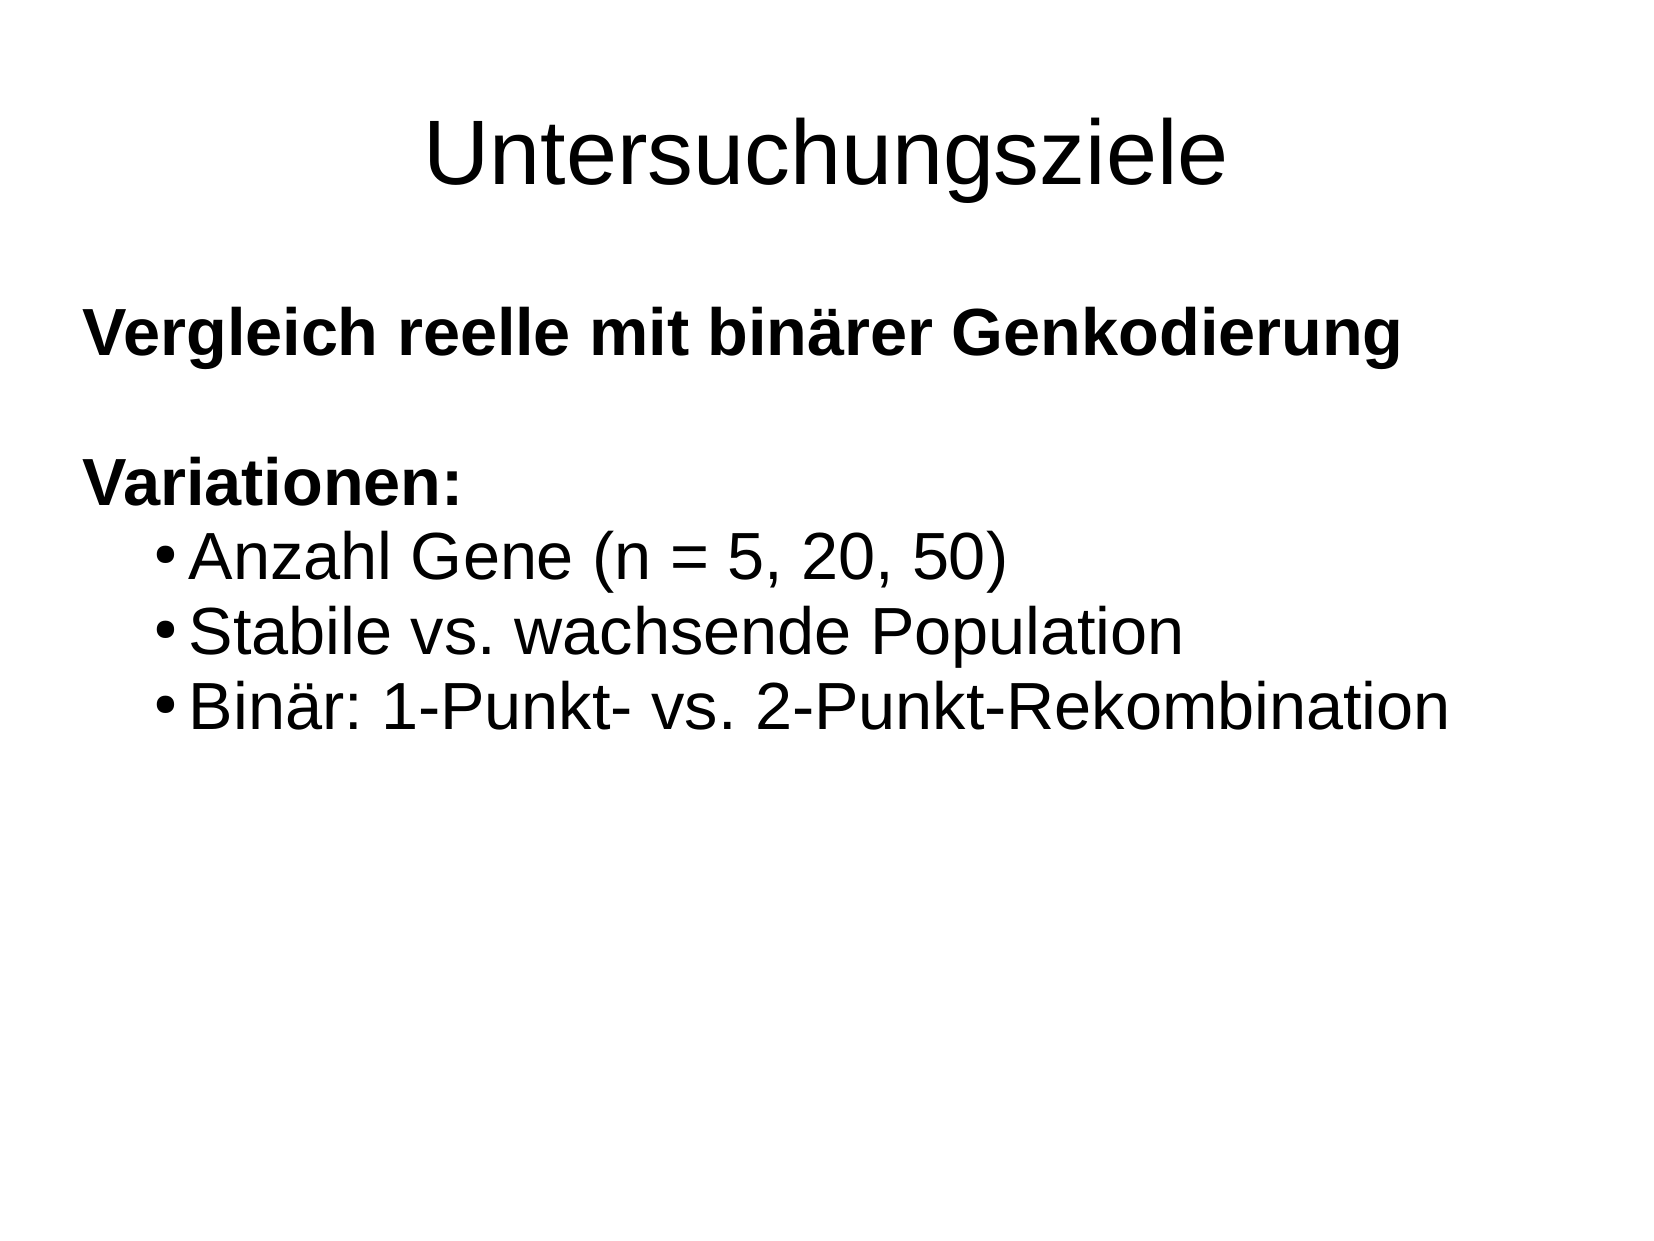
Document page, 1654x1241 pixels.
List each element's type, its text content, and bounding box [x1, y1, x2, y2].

text_box Vergleich reelle mit binärer Genkodierung Variationen: Anzahl Gene (n = 5, 20, 50) Stabile vs. wachsende Population Binär: 1-Punkt- vs. 2-Punkt-Rekombination [82, 295, 1571, 819]
title Untersuchungsziele [82, 49, 1571, 257]
